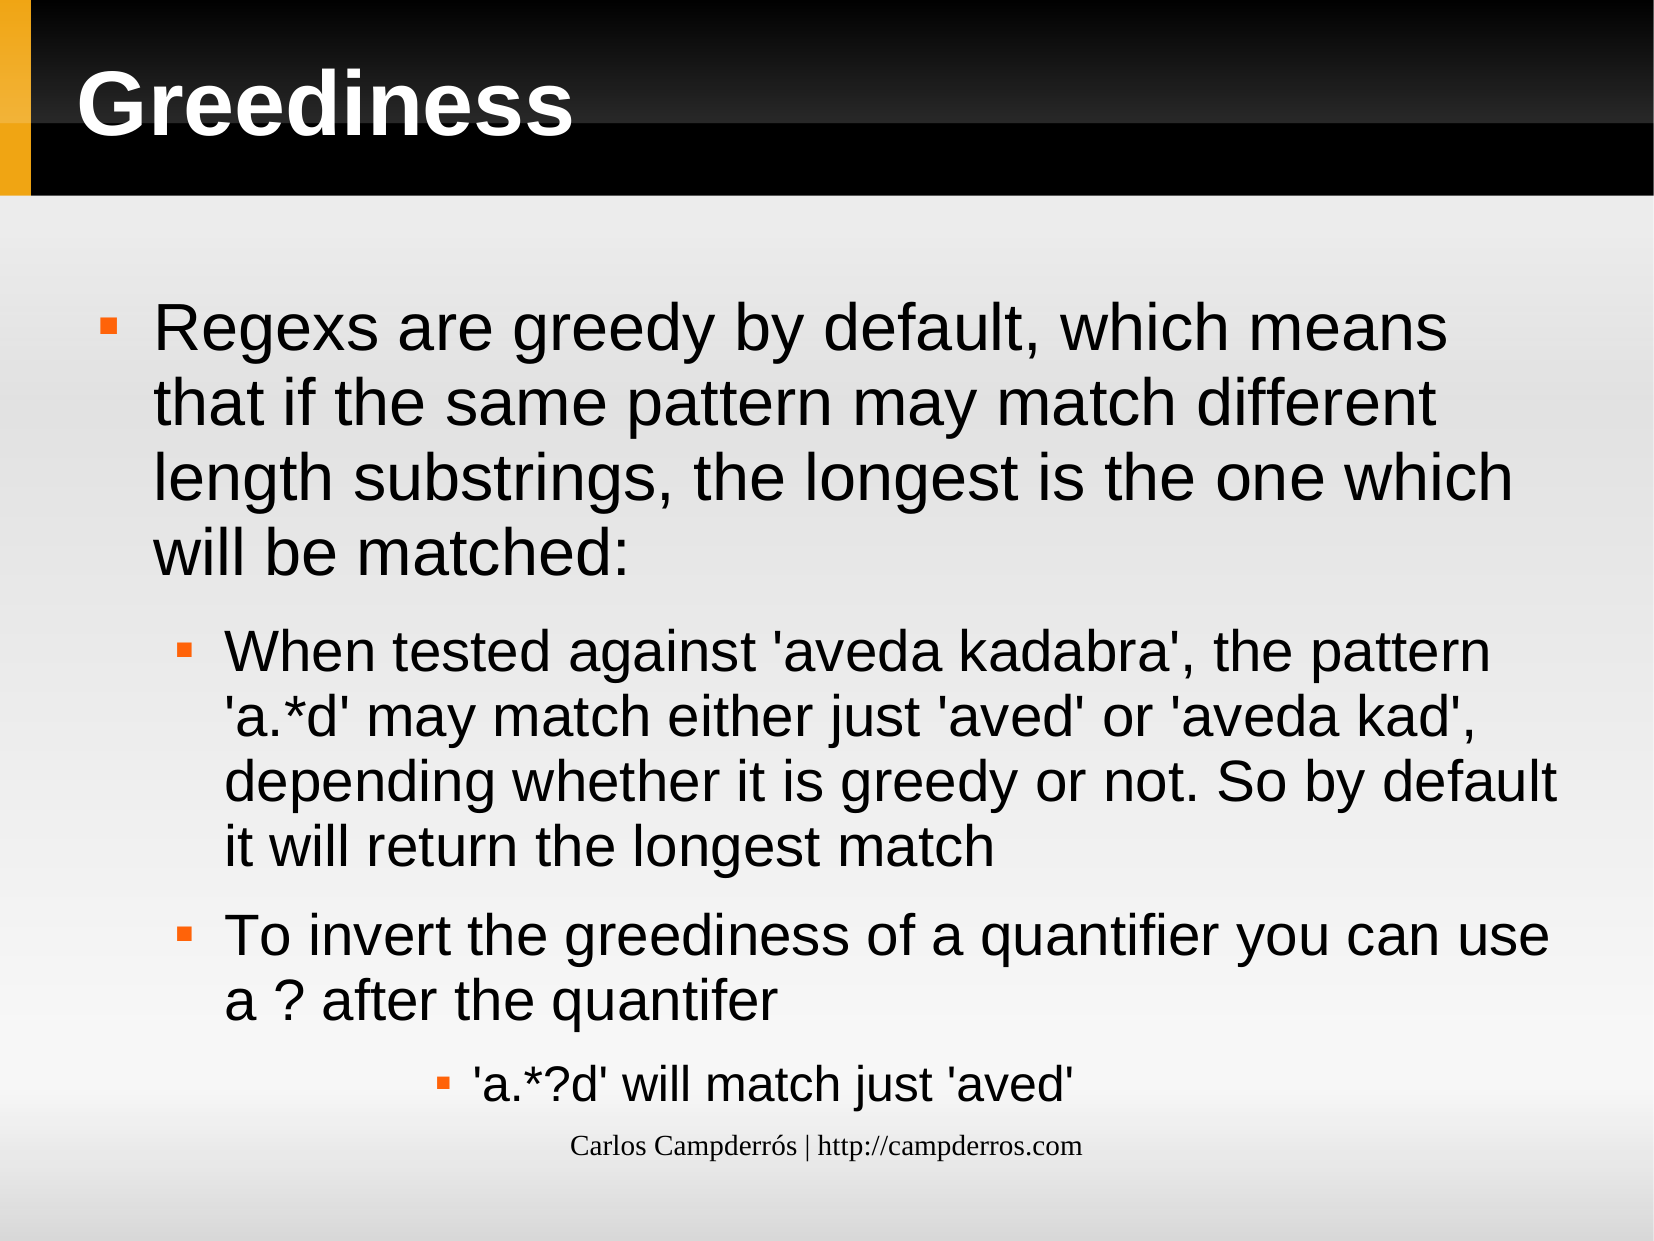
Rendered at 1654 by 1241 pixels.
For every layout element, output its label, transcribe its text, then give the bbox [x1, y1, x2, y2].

title Greediness [76, 0, 1565, 208]
list Regexs are greedy by default, which means that if the same pattern may match different length substrings, the longest is the one which will be matched: When tested against 'aveda kadabra', the pattern 'a.*d' may match either just 'aved' or 'aveda kad', depending whether it is greedy or not. So by default it will return the longest match To invert the greediness of a quantifier you can use a ? after the quantifer 'a.*?d' will match just 'aved' [82, 290, 1571, 1112]
picture [0, 0, 1654, 1241]
